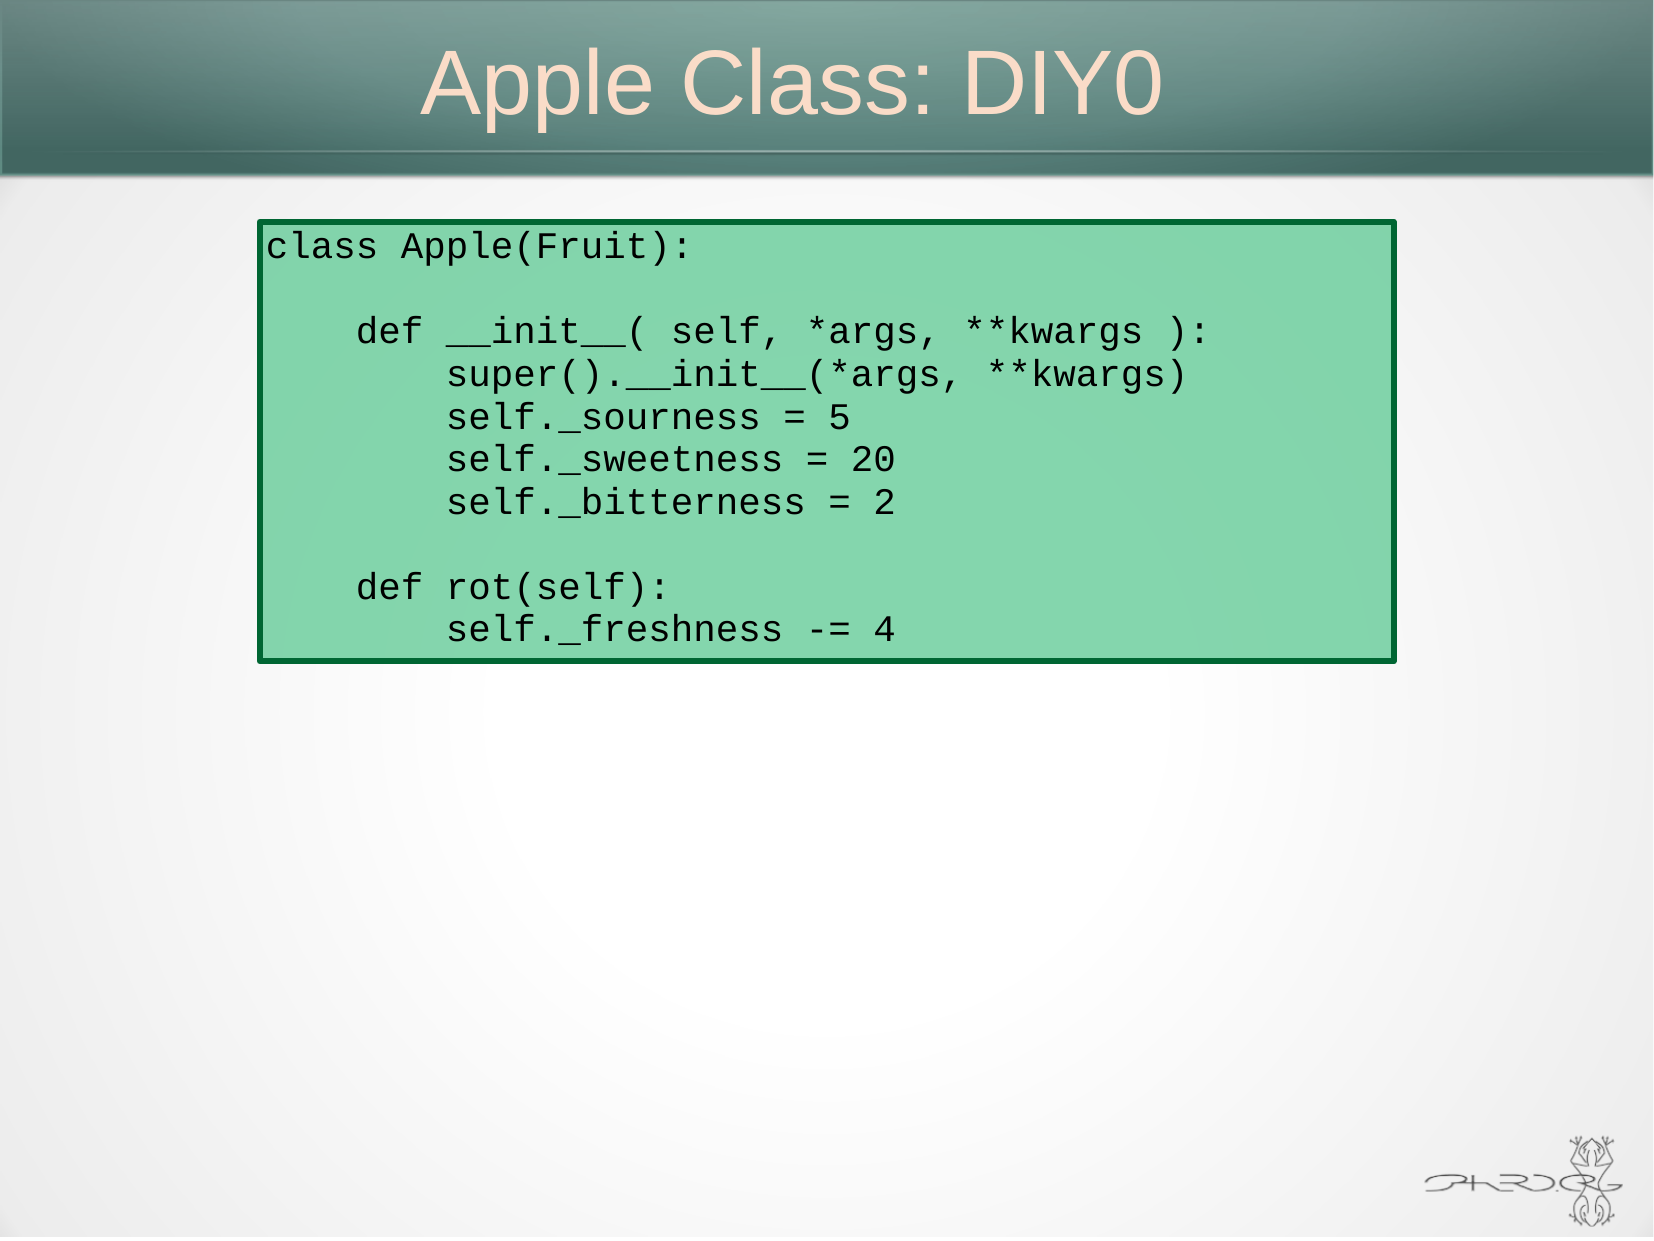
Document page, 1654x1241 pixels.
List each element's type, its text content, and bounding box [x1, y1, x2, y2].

title Apple Class: DIY0 [82, 11, 1571, 154]
text_box class Apple(Fruit): def __init__( self, *args, **kwargs ): super().__init__(*args, **kwargs) self._sourness = 5 self._sweetness = 20 self._bitterness = 2 def rot(self): self._freshness -= 4 [259, 221, 1394, 662]
picture [0, 0, 1654, 1237]
